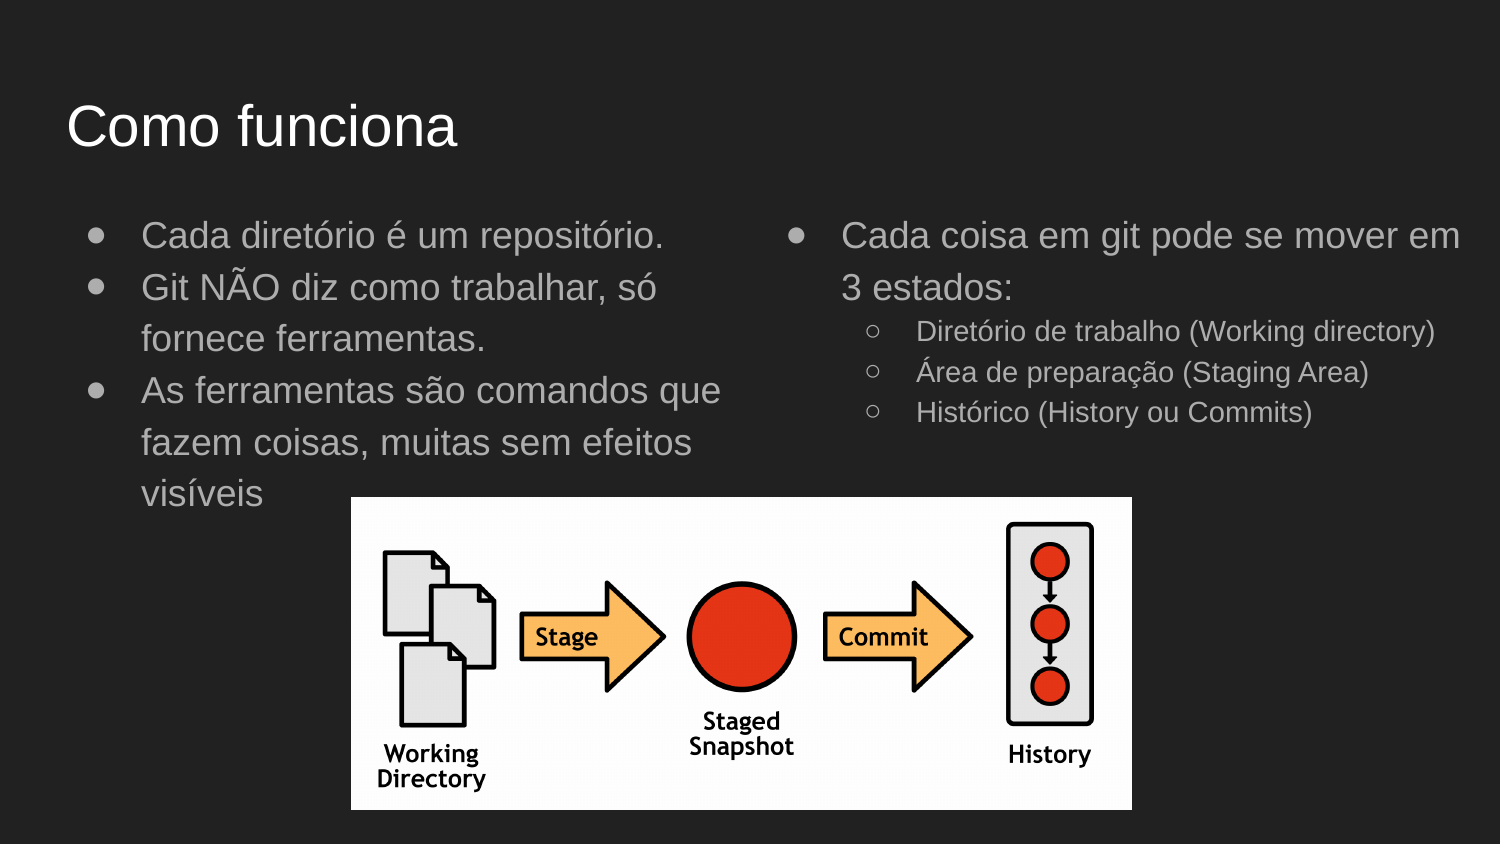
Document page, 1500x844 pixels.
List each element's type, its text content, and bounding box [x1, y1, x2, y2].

list Cada diretório é um repositório. Git NÃO diz como trabalhar, só fornece ferramentas. As ferramentas são comandos que fazem coisas, muitas sem efeitos visíveis [51, 189, 805, 515]
picture [351, 497, 1132, 810]
title Como funciona [51, 72, 1449, 167]
list Cada coisa em git pode se mover em 3 estados: Diretório de trabalho (Working directory) Área de preparação (Staging Area) Histórico (History ou Commits) [751, 189, 1500, 460]
